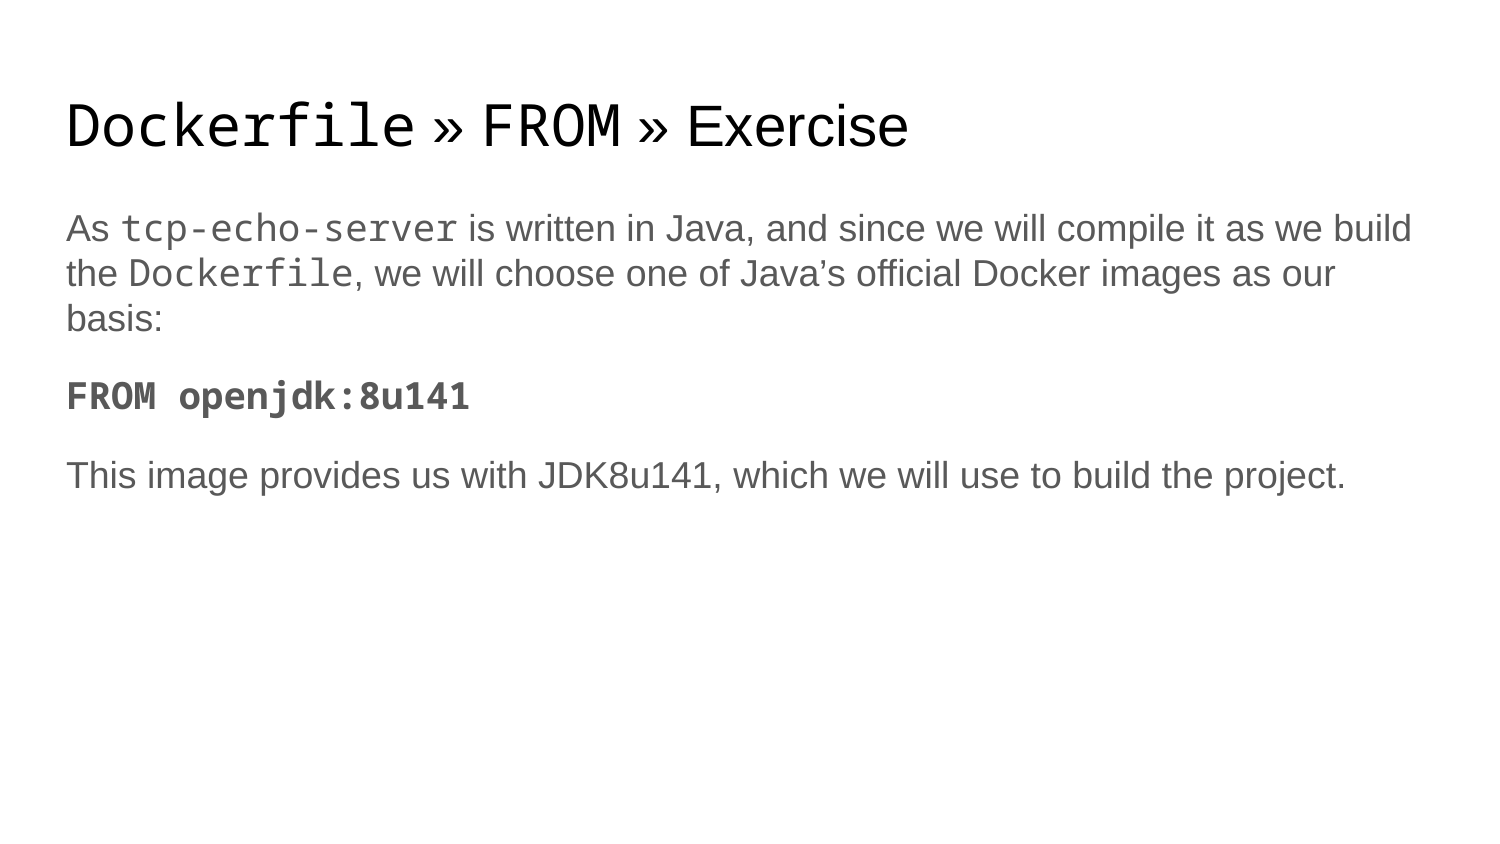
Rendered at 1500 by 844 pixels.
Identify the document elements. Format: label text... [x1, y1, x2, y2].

title Dockerfile » FROM » Exercise [51, 72, 1449, 167]
list As tcp-echo-server is written in Java, and since we will compile it as we build the Dockerfile, we will choose one of Java’s official Docker images as our basis: FROM openjdk:8u141 This image provides us with JDK8u141, which we will use to build the project. [51, 189, 1449, 750]
